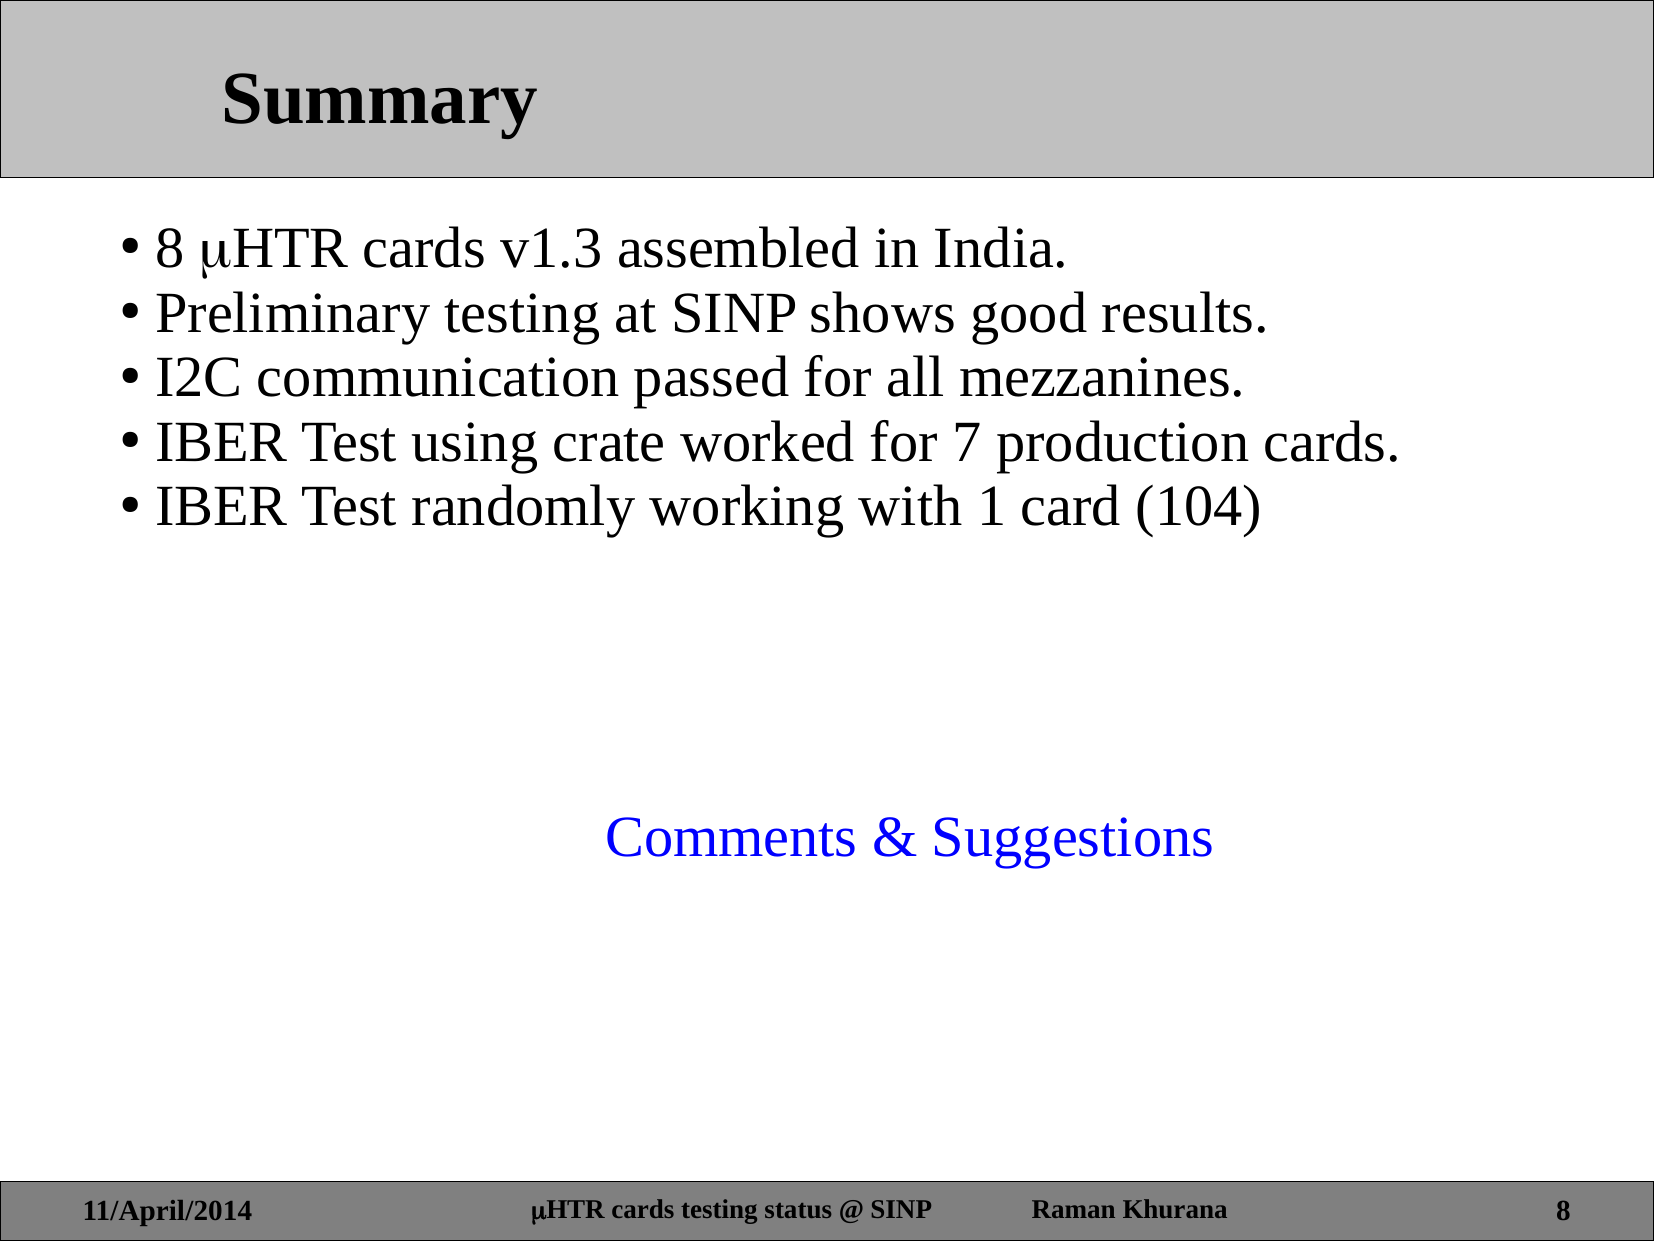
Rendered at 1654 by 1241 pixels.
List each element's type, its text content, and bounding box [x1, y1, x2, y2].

text_box Summary [206, 49, 1654, 148]
text_box Comments & Suggestions [590, 797, 1230, 877]
text_box 8 mHTR cards v1.3 assembled in India. Preliminary testing at SINP shows good results. I2C communication passed for all mezzanines. IBER Test using crate worked for 7 production cards. IBER Test randomly working with 1 card (104) [105, 208, 1432, 558]
